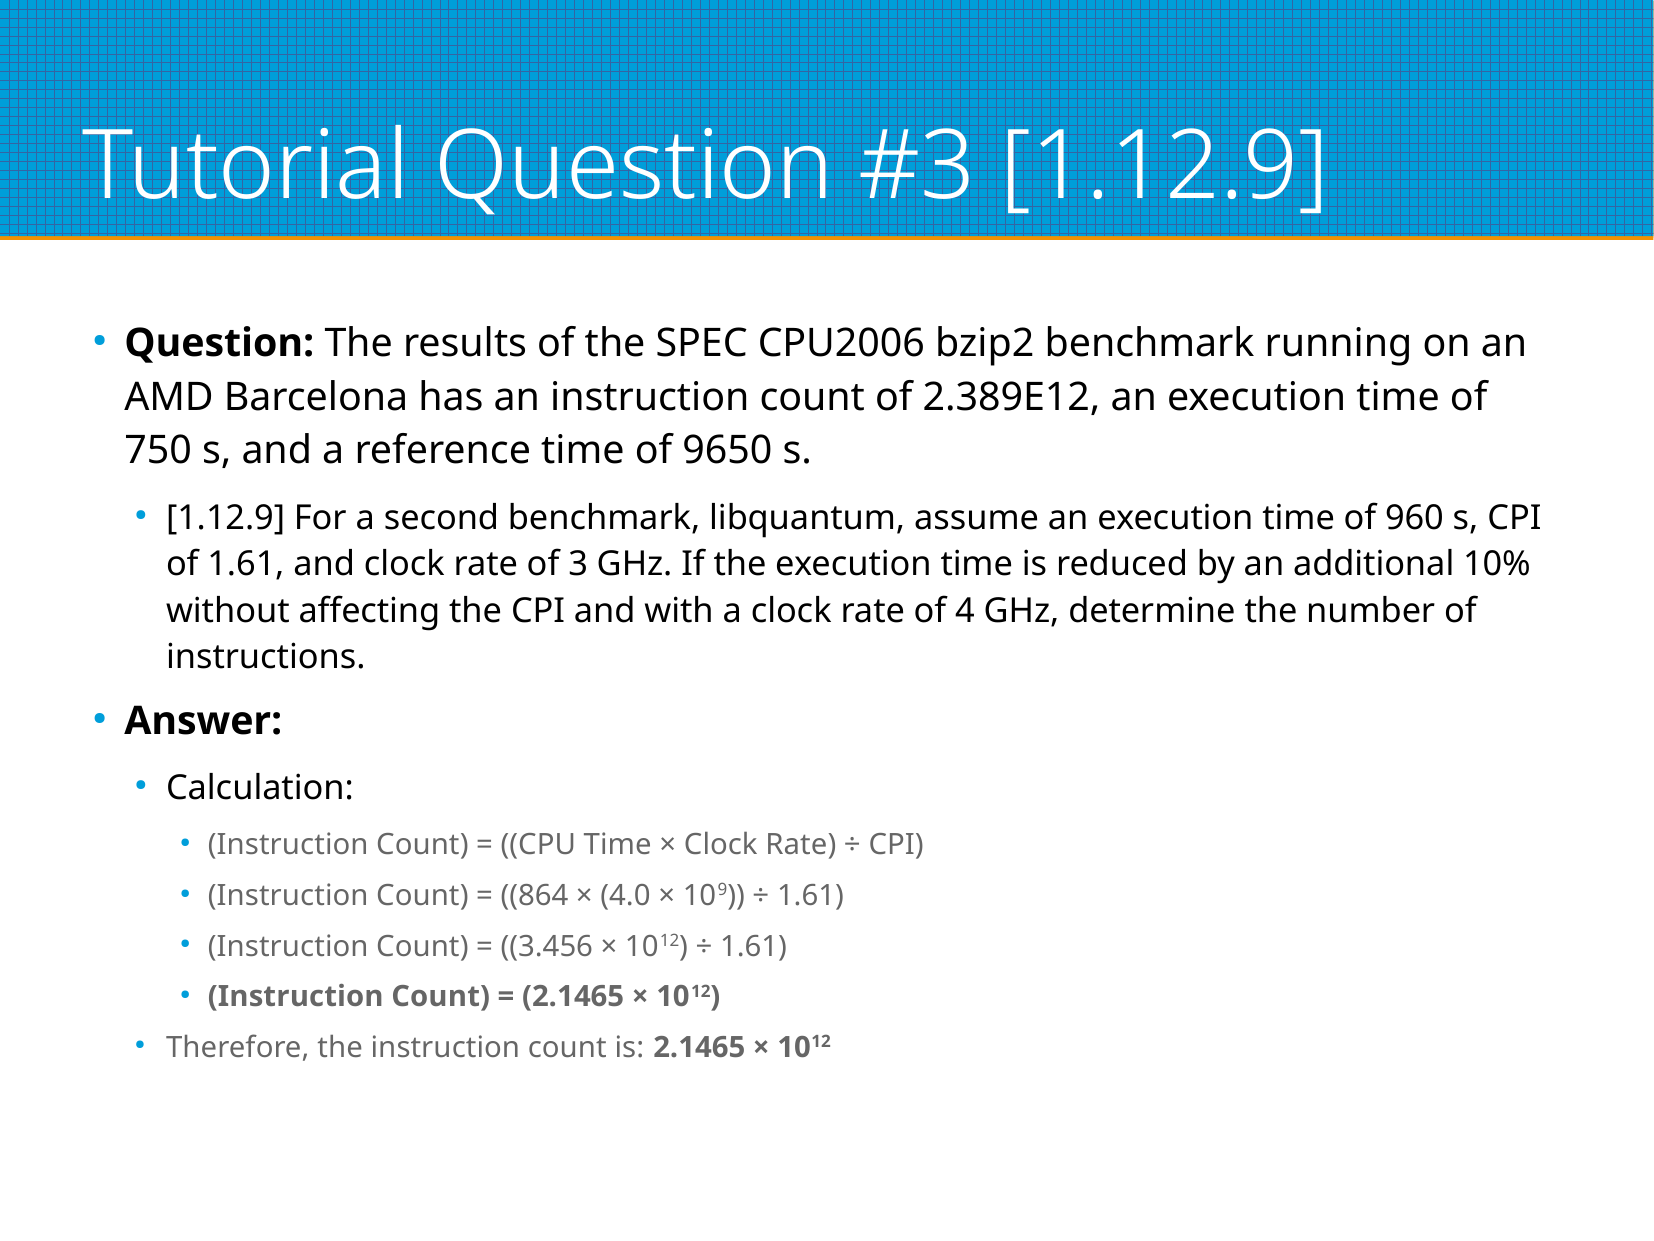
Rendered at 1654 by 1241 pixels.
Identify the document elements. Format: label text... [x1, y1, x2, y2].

list Question: The results of the SPEC CPU2006 bzip2 benchmark running on an AMD Barcelona has an instruction count of 2.389E12, an execution time of 750 s, and a reference time of 9650 s. [1.12.9] For a second benchmark, libquantum, assume an execution time of 960 s, CPI of 1.61, and clock rate of 3 GHz. If the execution time is reduced by an additional 10% without affecting the CPI and with a clock rate of 4 GHz, determine the number of instructions. Answer: Calculation: (Instruction Count) = ((CPU Time × Clock Rate) ÷ CPI) (Instruction Count) = ((864 × (4.0 × 109)) ÷ 1.61) (Instruction Count) = ((3.456 × 1012) ÷ 1.61) (Instruction Count) = (2.1465 × 1012) Therefore, the instruction count is: 2.1465 × 1012 [82, 314, 1563, 1081]
title Tutorial Question #3 [1.12.9] [82, 19, 1571, 227]
